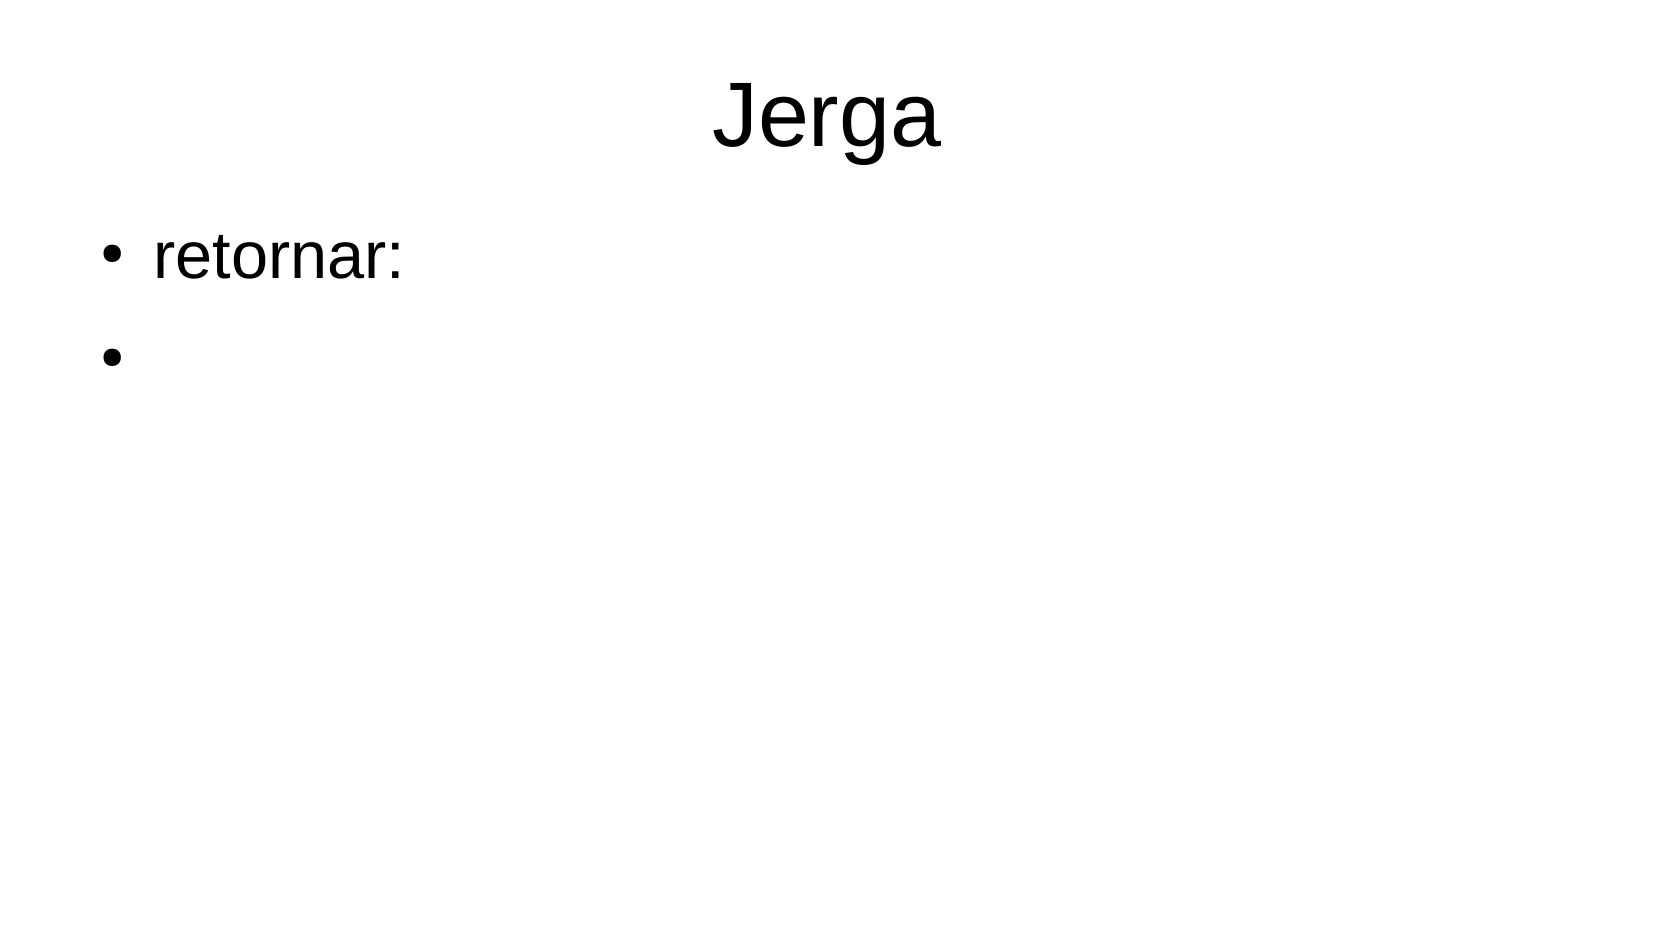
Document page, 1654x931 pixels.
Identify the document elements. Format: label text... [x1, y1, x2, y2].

list retornar: [82, 217, 1571, 758]
title Jerga [82, 37, 1571, 193]
